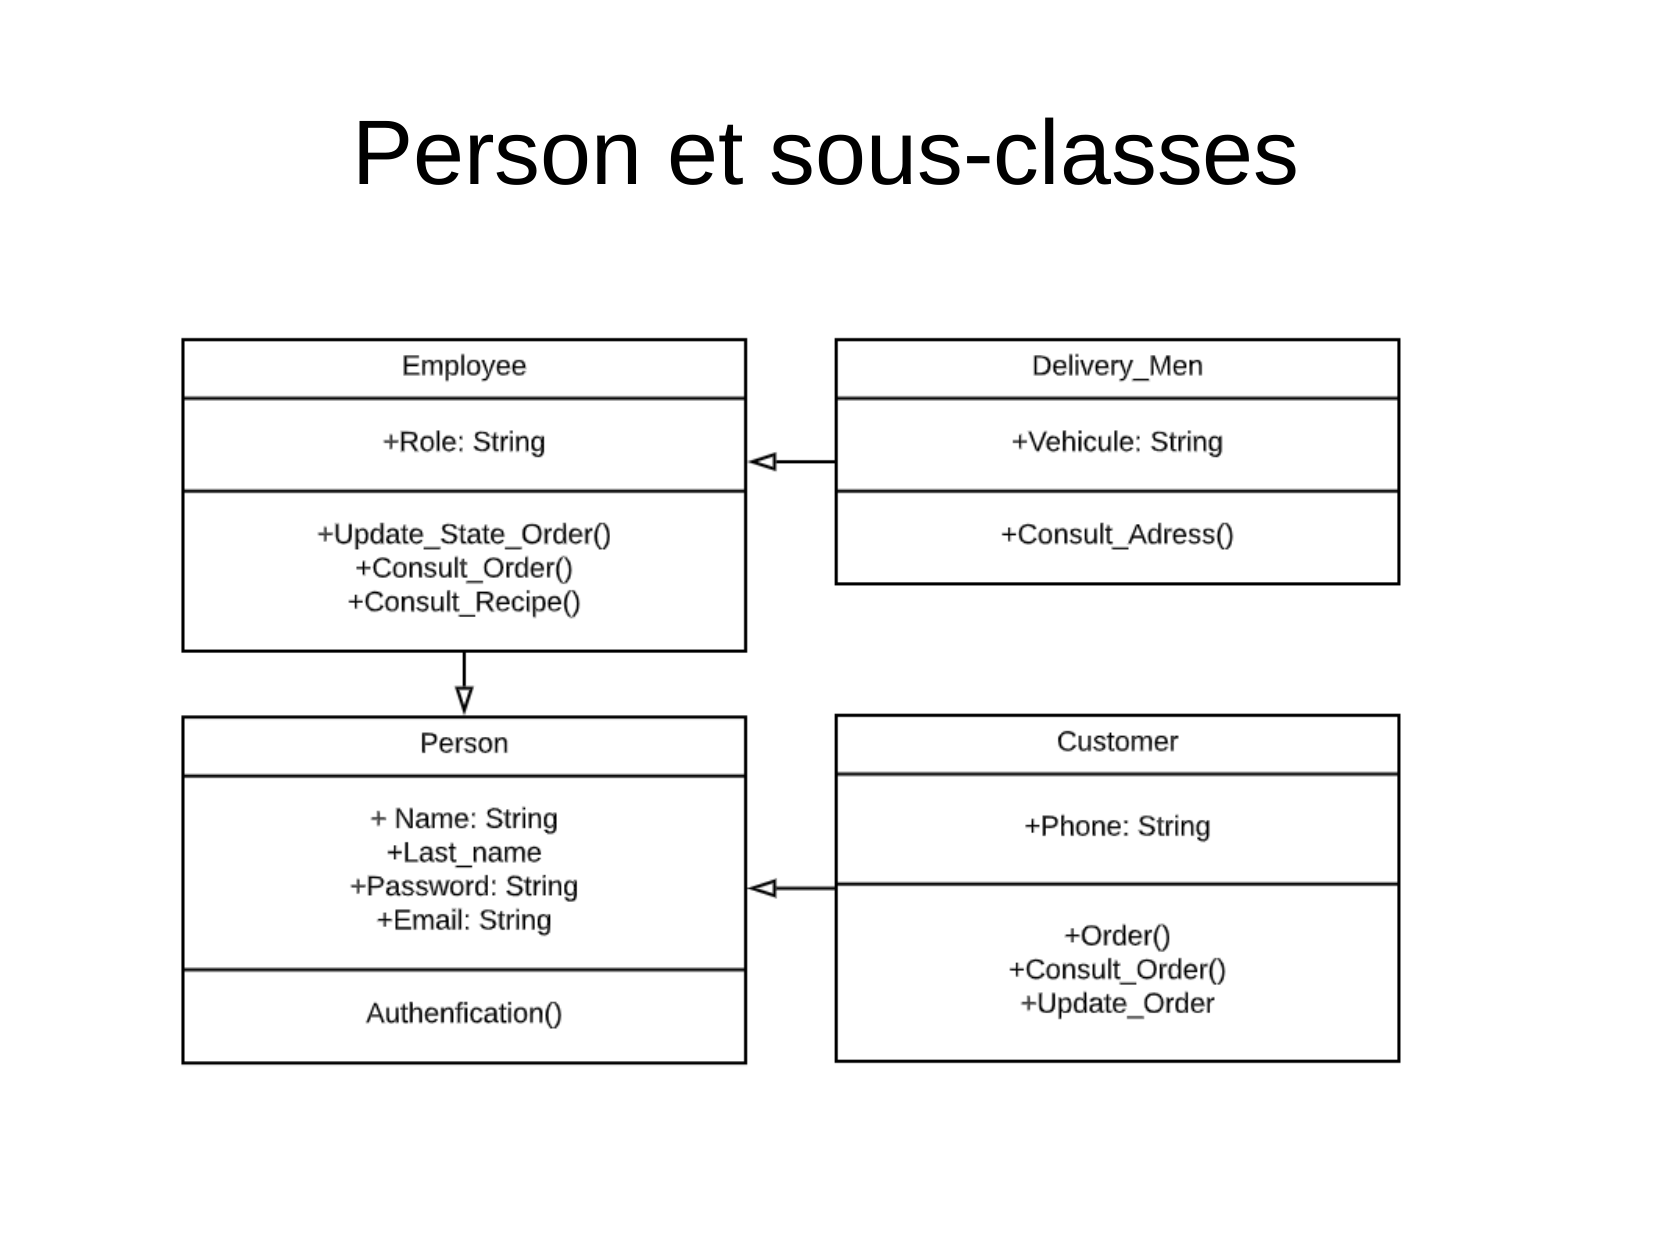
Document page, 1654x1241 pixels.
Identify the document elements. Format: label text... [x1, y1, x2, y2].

picture [177, 318, 1407, 1071]
title Person et sous-classes [82, 49, 1571, 257]
